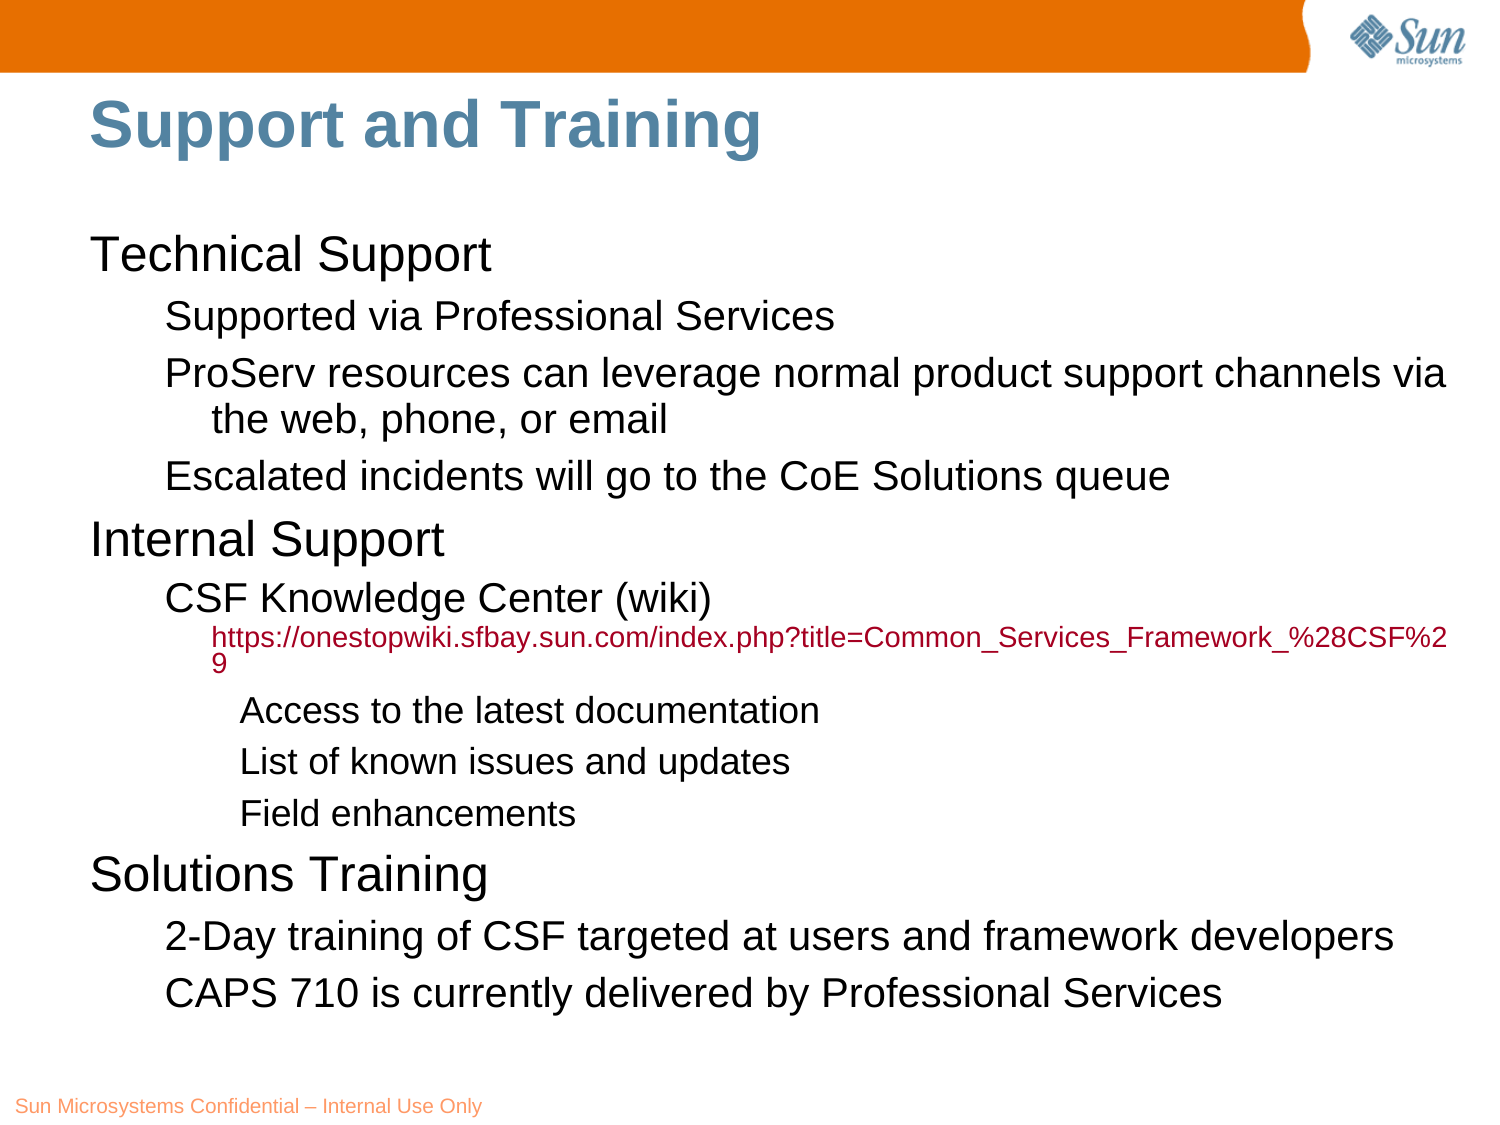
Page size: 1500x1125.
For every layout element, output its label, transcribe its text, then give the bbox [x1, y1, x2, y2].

list Technical Support Supported via Professional Services ProServ resources can leverage normal product support channels via the web, phone, or email Escalated incidents will go to the CoE Solutions queue Internal Support CSF Knowledge Center (wiki) https://onestopwiki.sfbay.sun.com/index.php?title=Common_Services_Framework_%28CSF%29 Access to the latest documentation List of known issues and updates Field enhancements Solutions Training 2-Day training of CSF targeted at users and framework developers CAPS 710 is currently delivered by Professional Services [74, 218, 1477, 1054]
picture [0, 0, 1500, 75]
title Support and Training [75, 79, 1426, 218]
